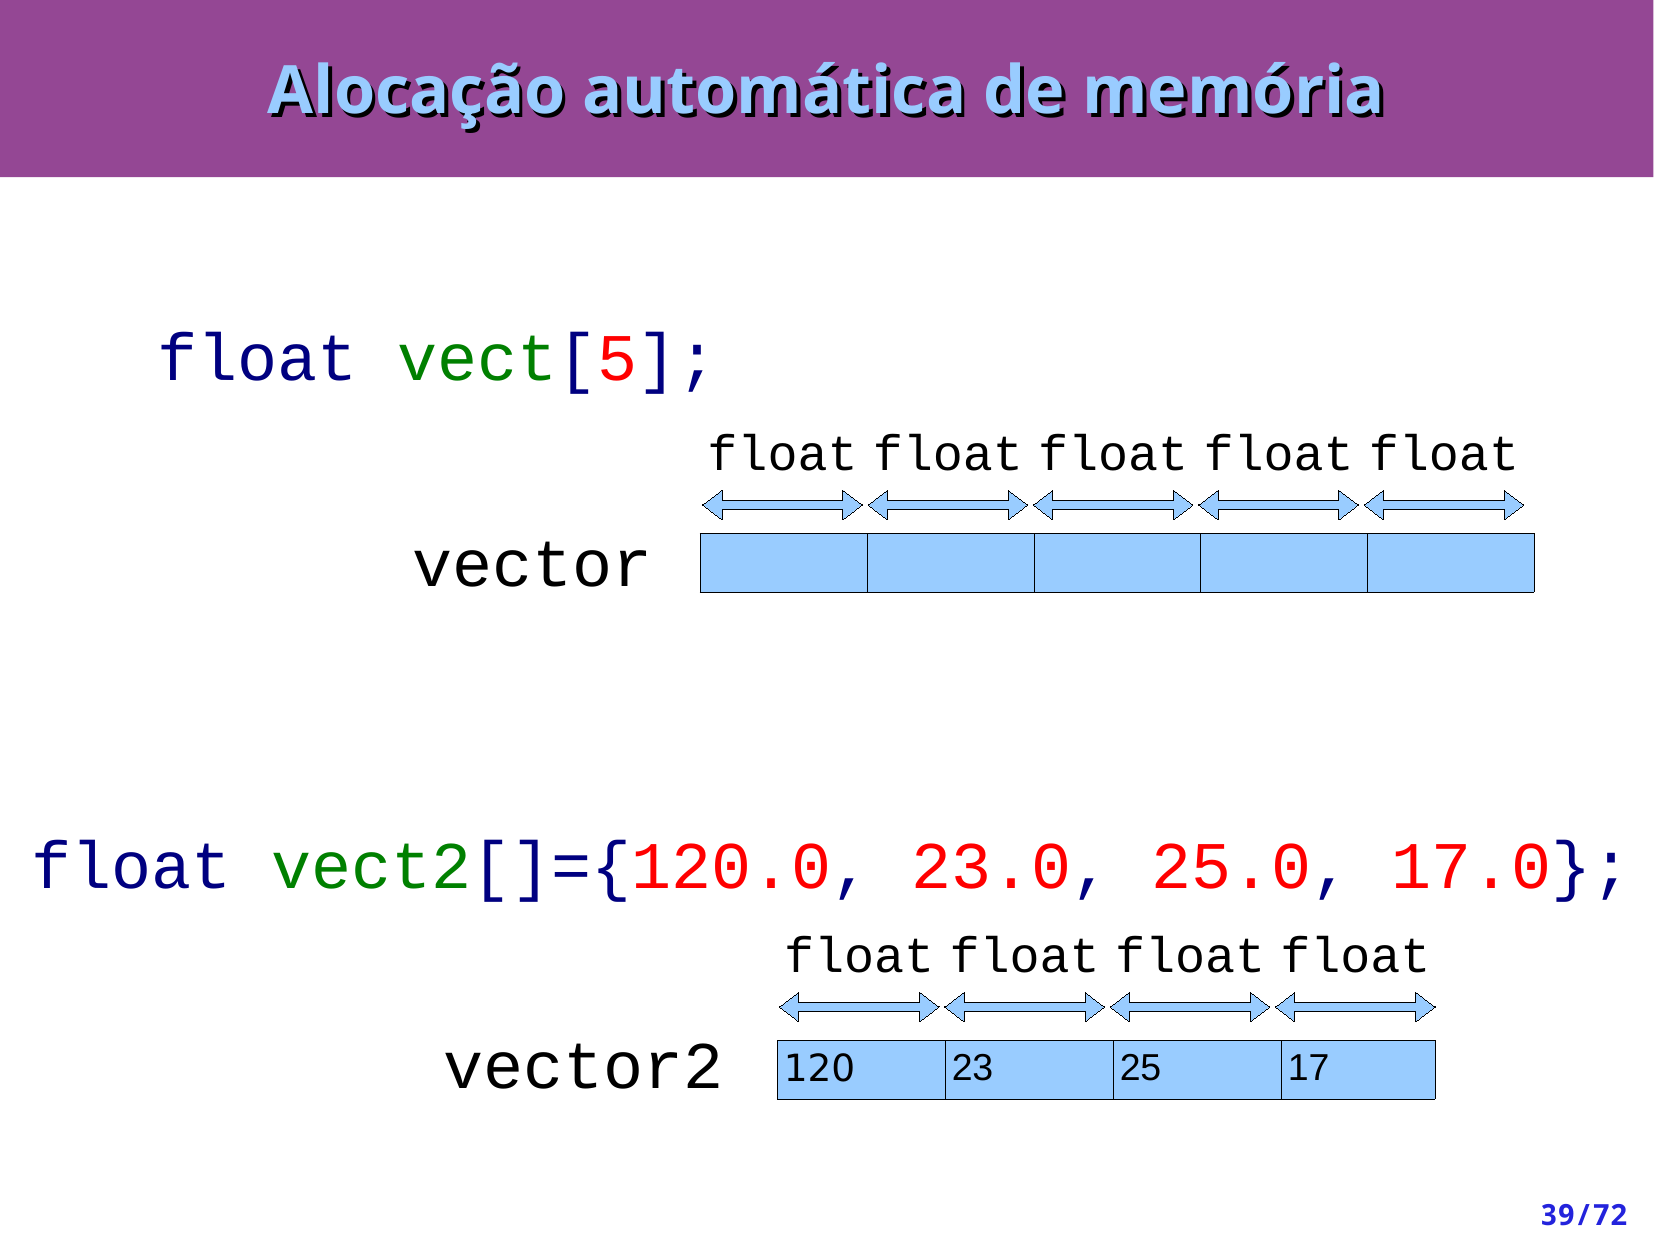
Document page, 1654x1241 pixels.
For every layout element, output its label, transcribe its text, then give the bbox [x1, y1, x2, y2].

text_box vector2 [413, 1025, 739, 1117]
text_box [919, 1014, 930, 1022]
text_box vector [397, 523, 668, 615]
text_box [877, 512, 888, 520]
table_header [868, 534, 1034, 592]
table_header [1201, 534, 1367, 592]
table_header [701, 534, 867, 592]
text_box [1250, 1014, 1261, 1022]
table_header 23 [946, 1041, 1113, 1099]
table_header 17 [1282, 1041, 1435, 1099]
text_box [1504, 512, 1515, 520]
text_box float [1098, 922, 1263, 1014]
text_box float [933, 922, 1098, 1014]
text_box [1042, 512, 1053, 520]
text_box [954, 1014, 965, 1022]
text_box [1119, 1014, 1130, 1022]
text_box [1415, 1014, 1426, 1022]
text_box [842, 512, 854, 520]
text_box [1085, 1014, 1096, 1022]
text_box [1008, 512, 1019, 520]
text_box float [690, 420, 856, 512]
text_box float [1263, 922, 1447, 1014]
table_header [1035, 534, 1200, 592]
text_box [1338, 512, 1350, 520]
text_box [1373, 512, 1384, 520]
text_box float [1021, 420, 1187, 512]
text_box [788, 1014, 799, 1022]
table_header 25 [1114, 1041, 1281, 1099]
text_box [711, 512, 723, 520]
text_box [1173, 512, 1184, 520]
table_header [1368, 534, 1534, 592]
text_box float [856, 420, 1021, 512]
title Alocação automática de memória [82, 0, 1571, 192]
text_box float [767, 922, 933, 1014]
text_box [1284, 1014, 1295, 1022]
text_box float vect2[]={120.0, 23.0, 25.0, 17.0}; [31, 825, 1632, 917]
text_box float [1352, 420, 1536, 512]
table_header 120 [778, 1041, 945, 1099]
text_box float [1187, 420, 1352, 512]
text_box float vect[5]; [53, 317, 733, 408]
text_box [1207, 512, 1219, 520]
